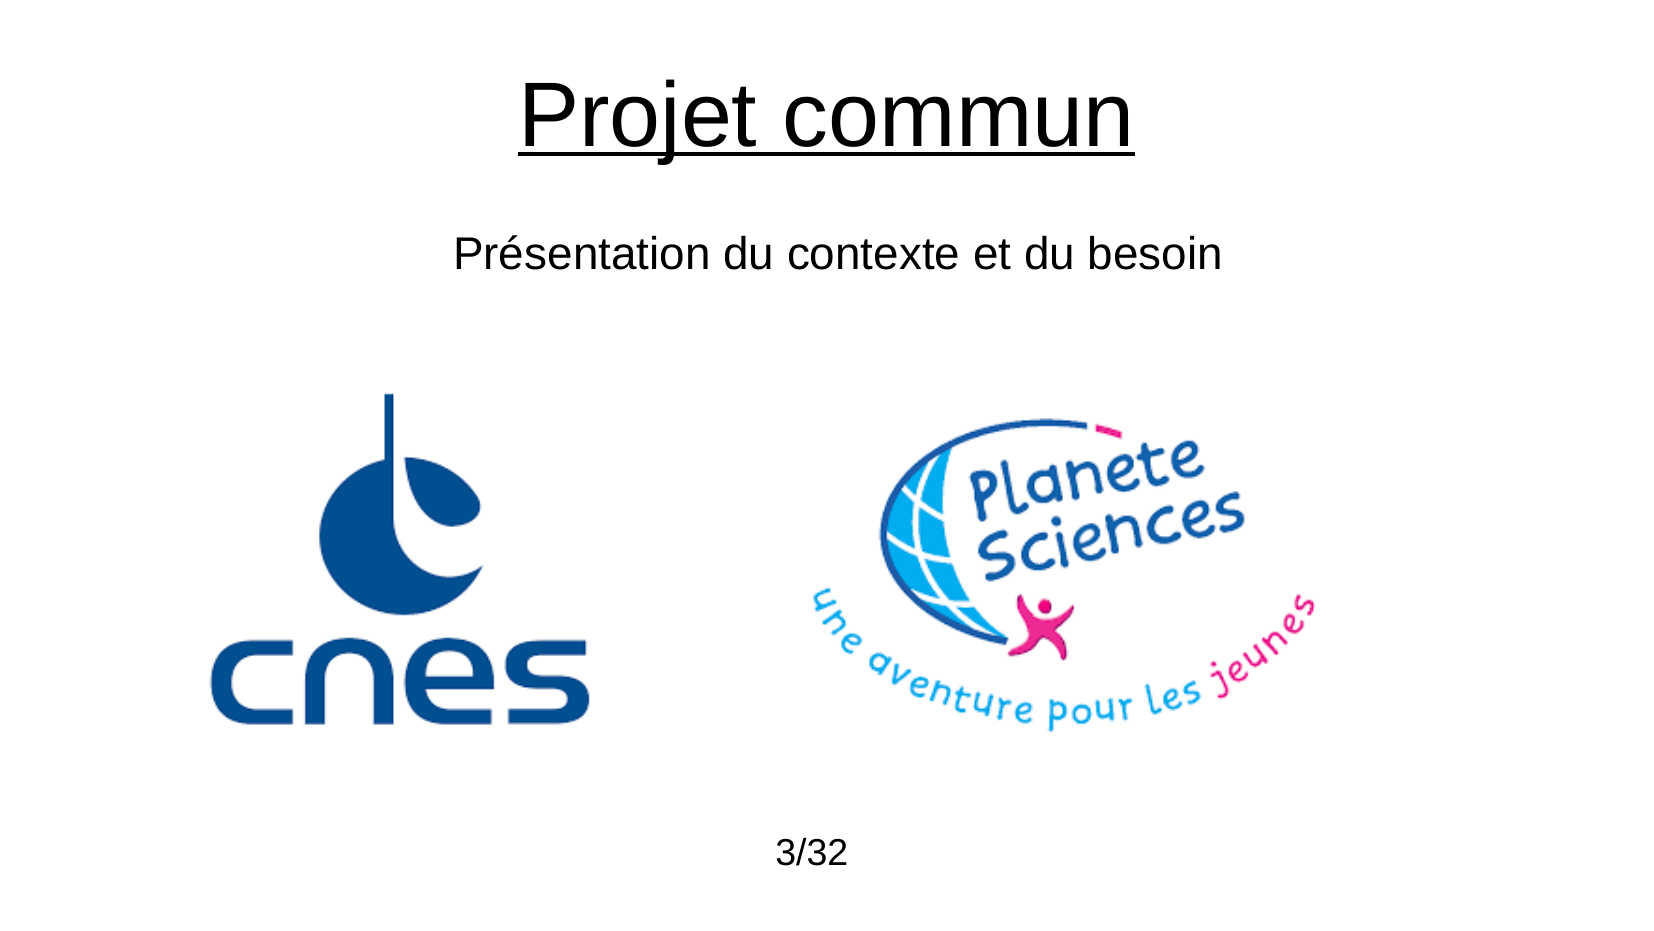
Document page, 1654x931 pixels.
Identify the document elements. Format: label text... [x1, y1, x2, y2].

picture [799, 404, 1325, 739]
picture [177, 375, 607, 739]
text_box <numéro>/32 [760, 824, 1388, 882]
title Projet commun [82, 37, 1571, 193]
list Présentation du contexte et du besoin [59, 228, 1548, 768]
